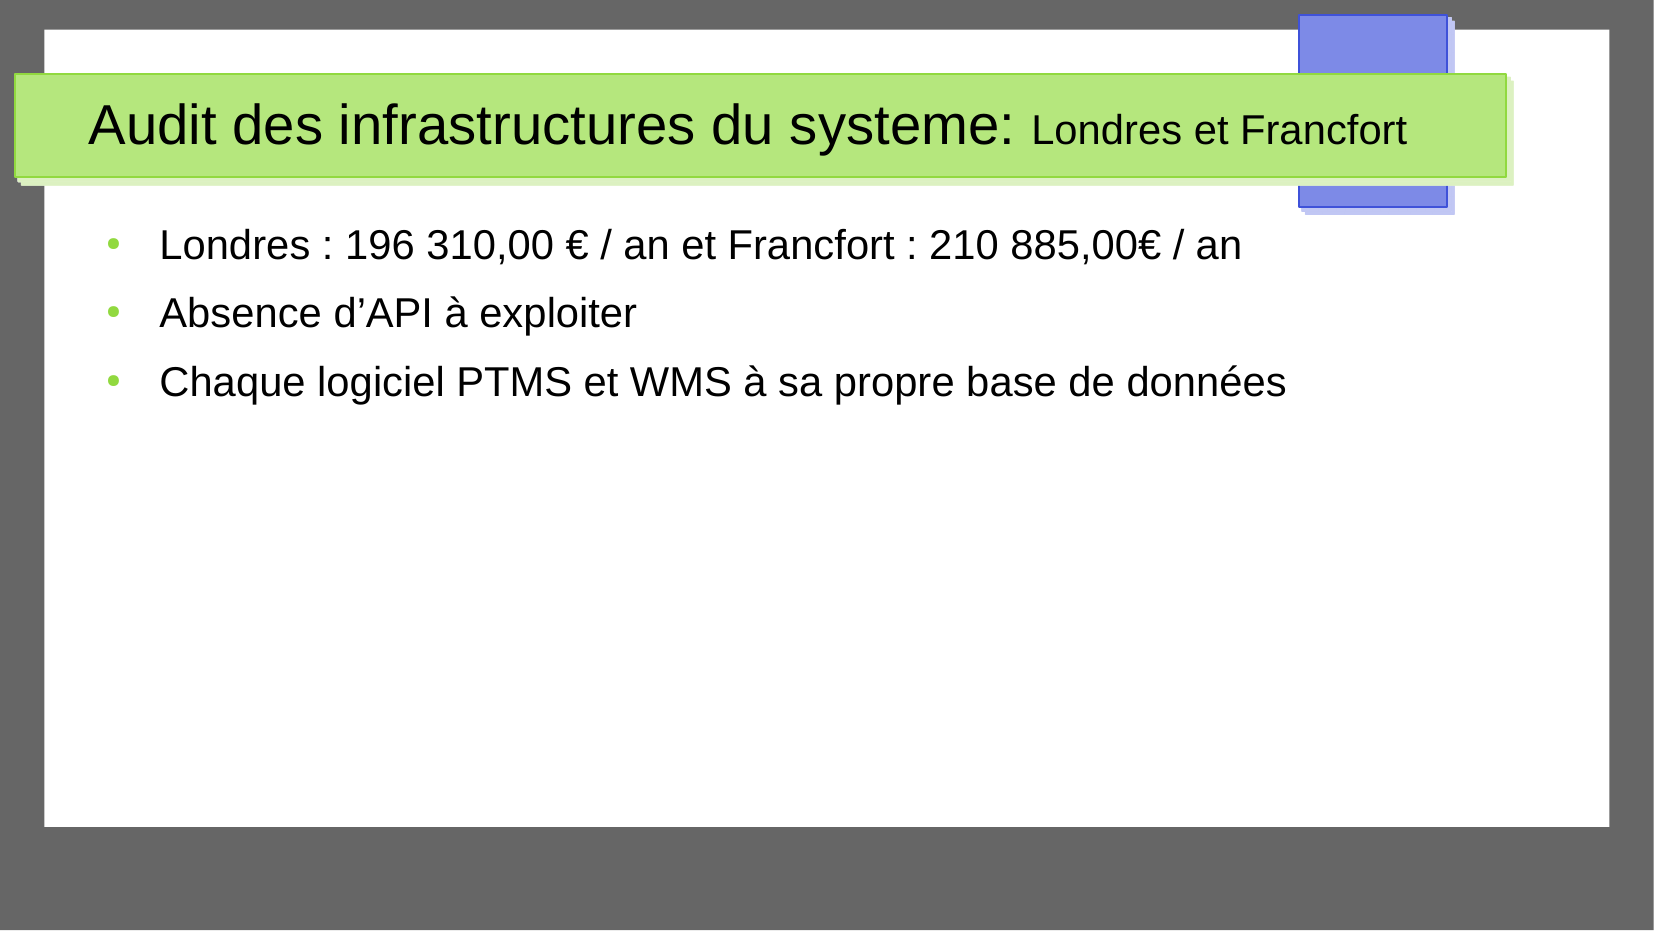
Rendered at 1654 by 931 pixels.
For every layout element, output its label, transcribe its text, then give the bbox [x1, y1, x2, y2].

list Londres : 196 310,00 € / an et Francfort : 210 885,00€ / an Absence d’API à exploiter Chaque logiciel PTMS et WMS à sa propre base de données [88, 221, 1565, 813]
title Audit des infrastructures du systeme: Londres et Francfort [88, 73, 1506, 178]
